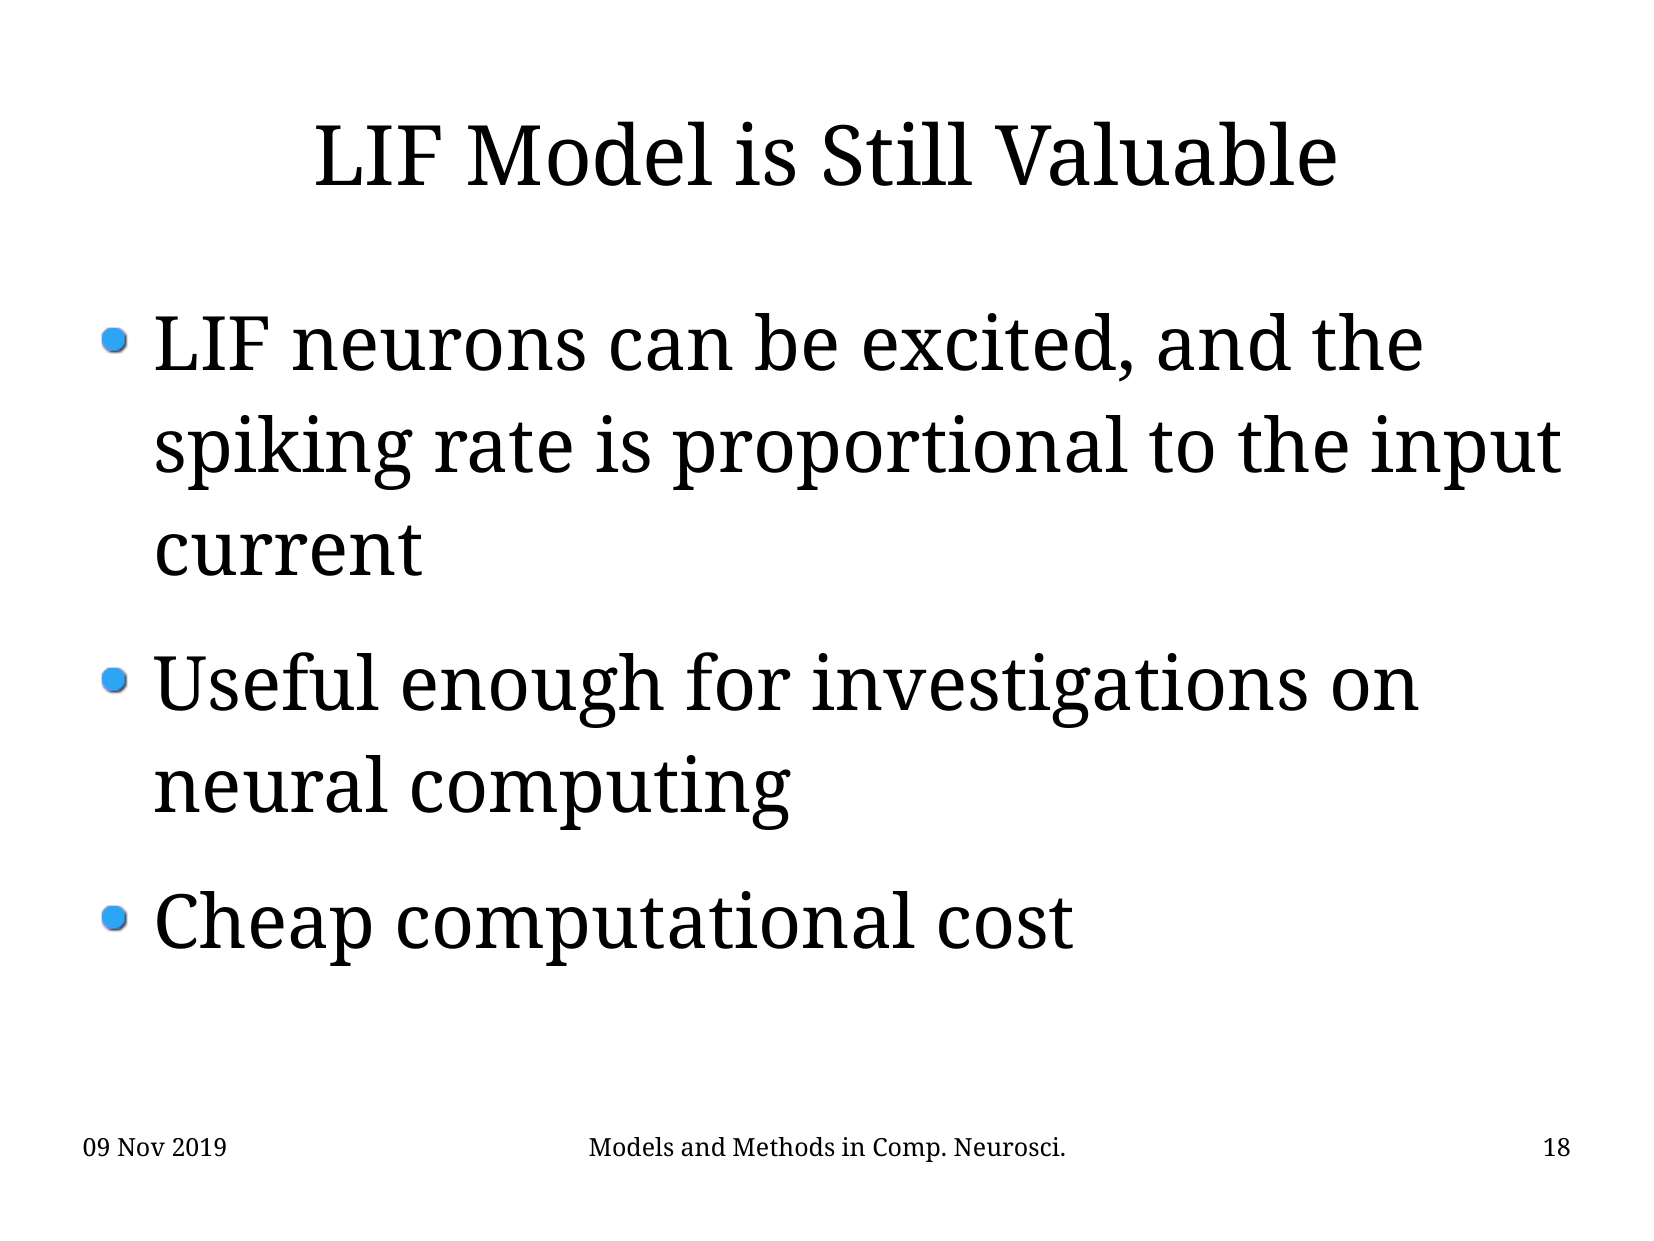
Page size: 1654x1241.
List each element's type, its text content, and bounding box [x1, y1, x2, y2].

title LIF Model is Still Valuable [82, 49, 1571, 257]
list LIF neurons can be excited, and the spiking rate is proportional to the input current Useful enough for investigations on neural computing Cheap computational cost [82, 290, 1571, 1010]
